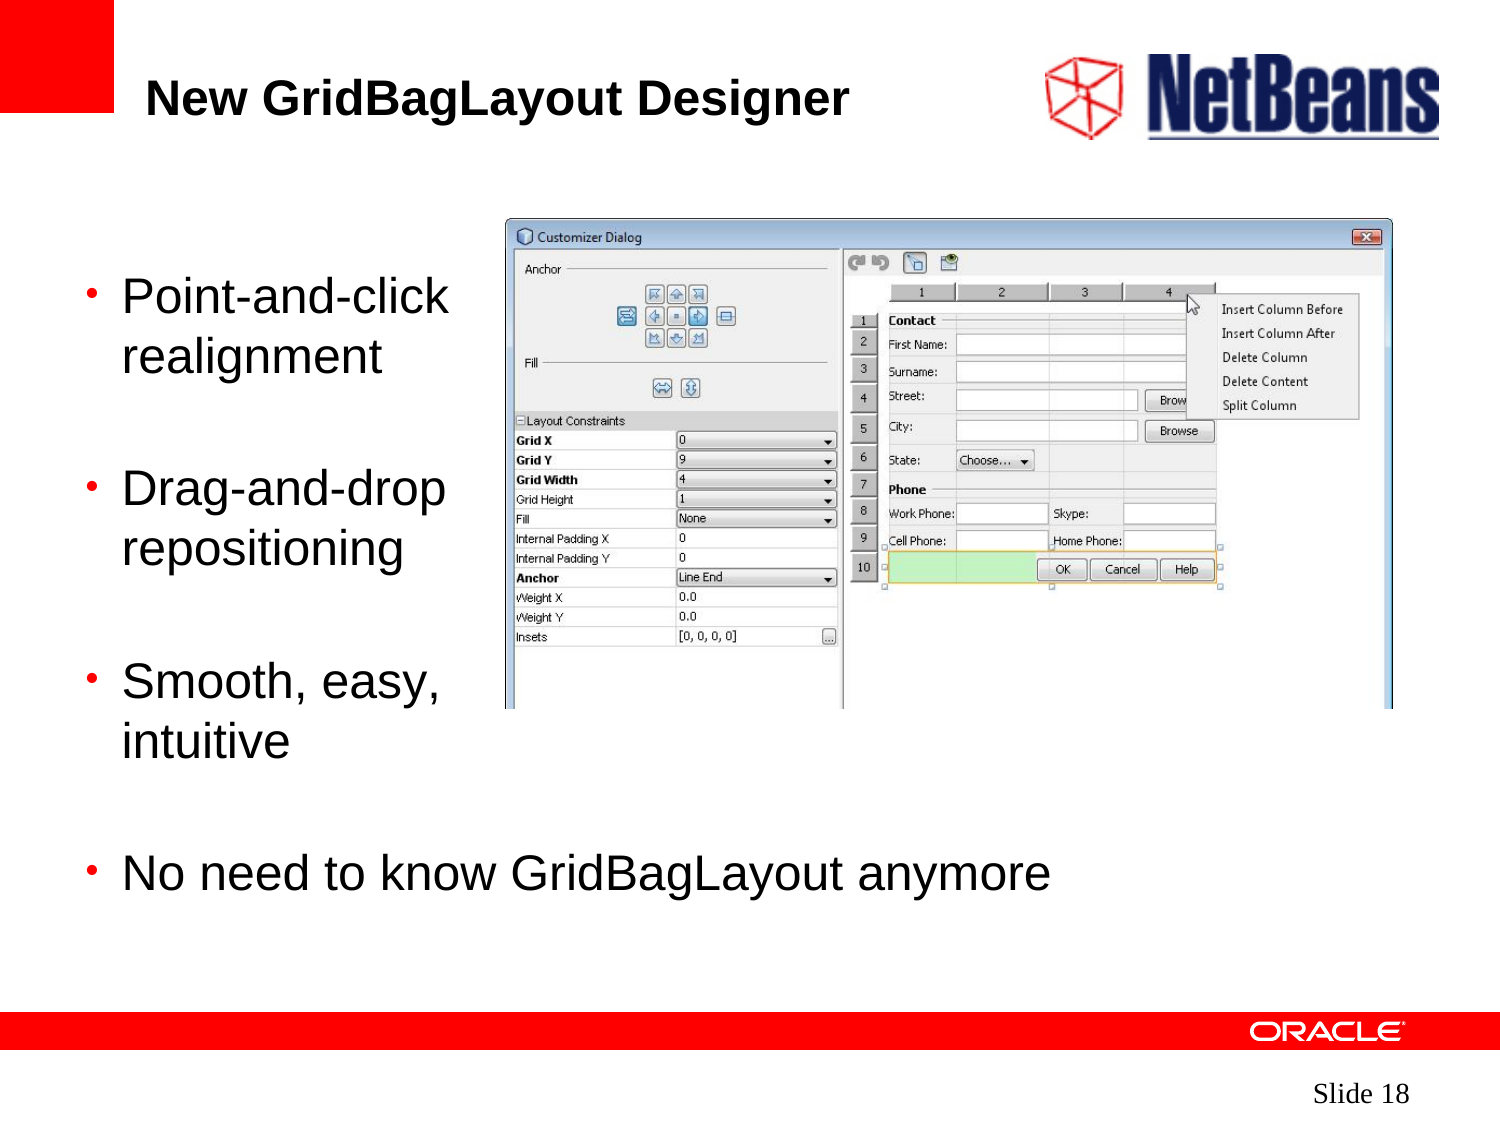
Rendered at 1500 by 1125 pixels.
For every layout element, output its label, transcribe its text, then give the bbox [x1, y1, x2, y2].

picture [0, 0, 114, 113]
picture [1045, 54, 1439, 140]
picture [0, 1012, 1500, 1050]
title New GridBagLayout Designer [130, 30, 983, 161]
list Point-and-click realignment Drag-and-drop repositioning Smooth, easy, intuitive No need to know GridBagLayout anymore [84, 263, 1402, 1006]
picture [505, 218, 1393, 709]
